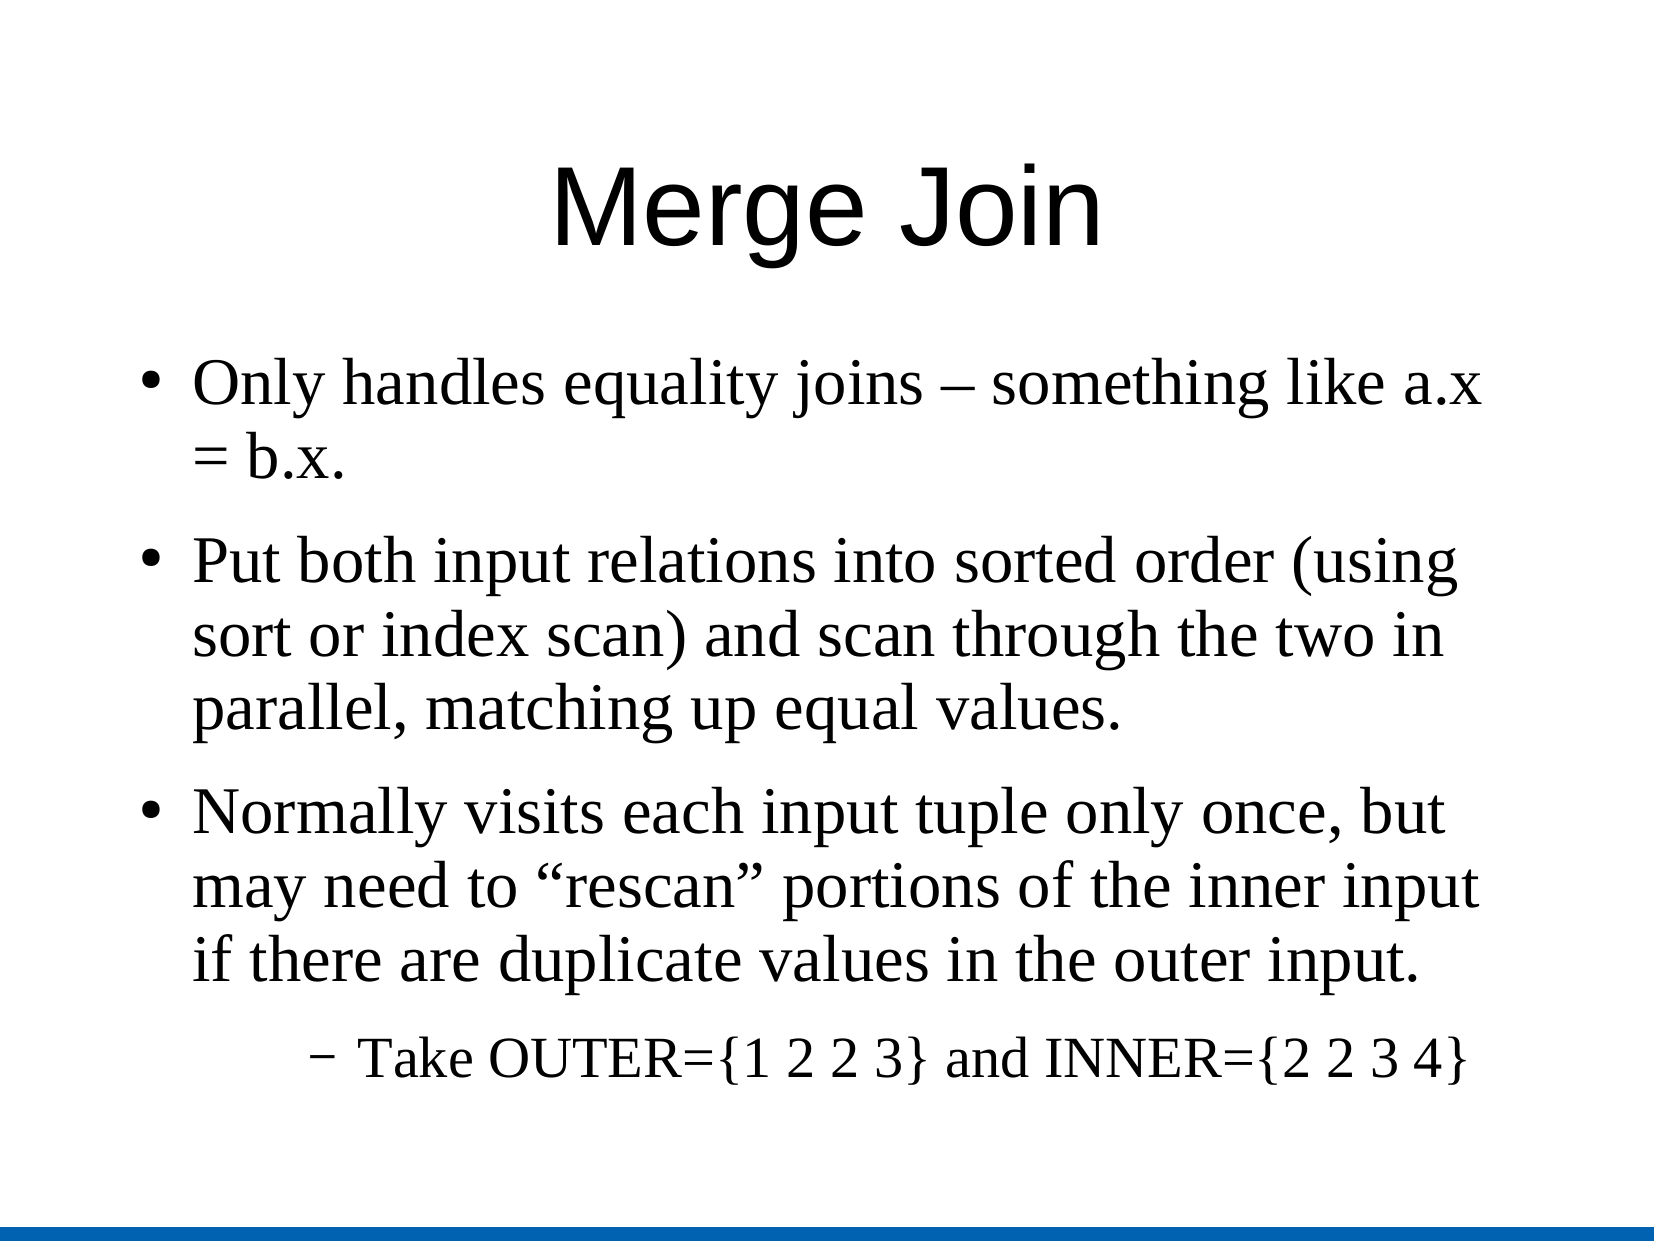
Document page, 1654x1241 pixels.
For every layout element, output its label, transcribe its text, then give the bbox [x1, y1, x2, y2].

list Only handles equality joins – something like a.x = b.x. Put both input relations into sorted order (using sort or index scan) and scan through the two in parallel, matching up equal values. Normally visits each input tuple only once, but may need to “rescan” portions of the inner input if there are duplicate values in the outer input. Take OUTER={1 2 2 3} and INNER={2 2 3 4} [121, 344, 1533, 1151]
title Merge Join [121, 102, 1533, 311]
